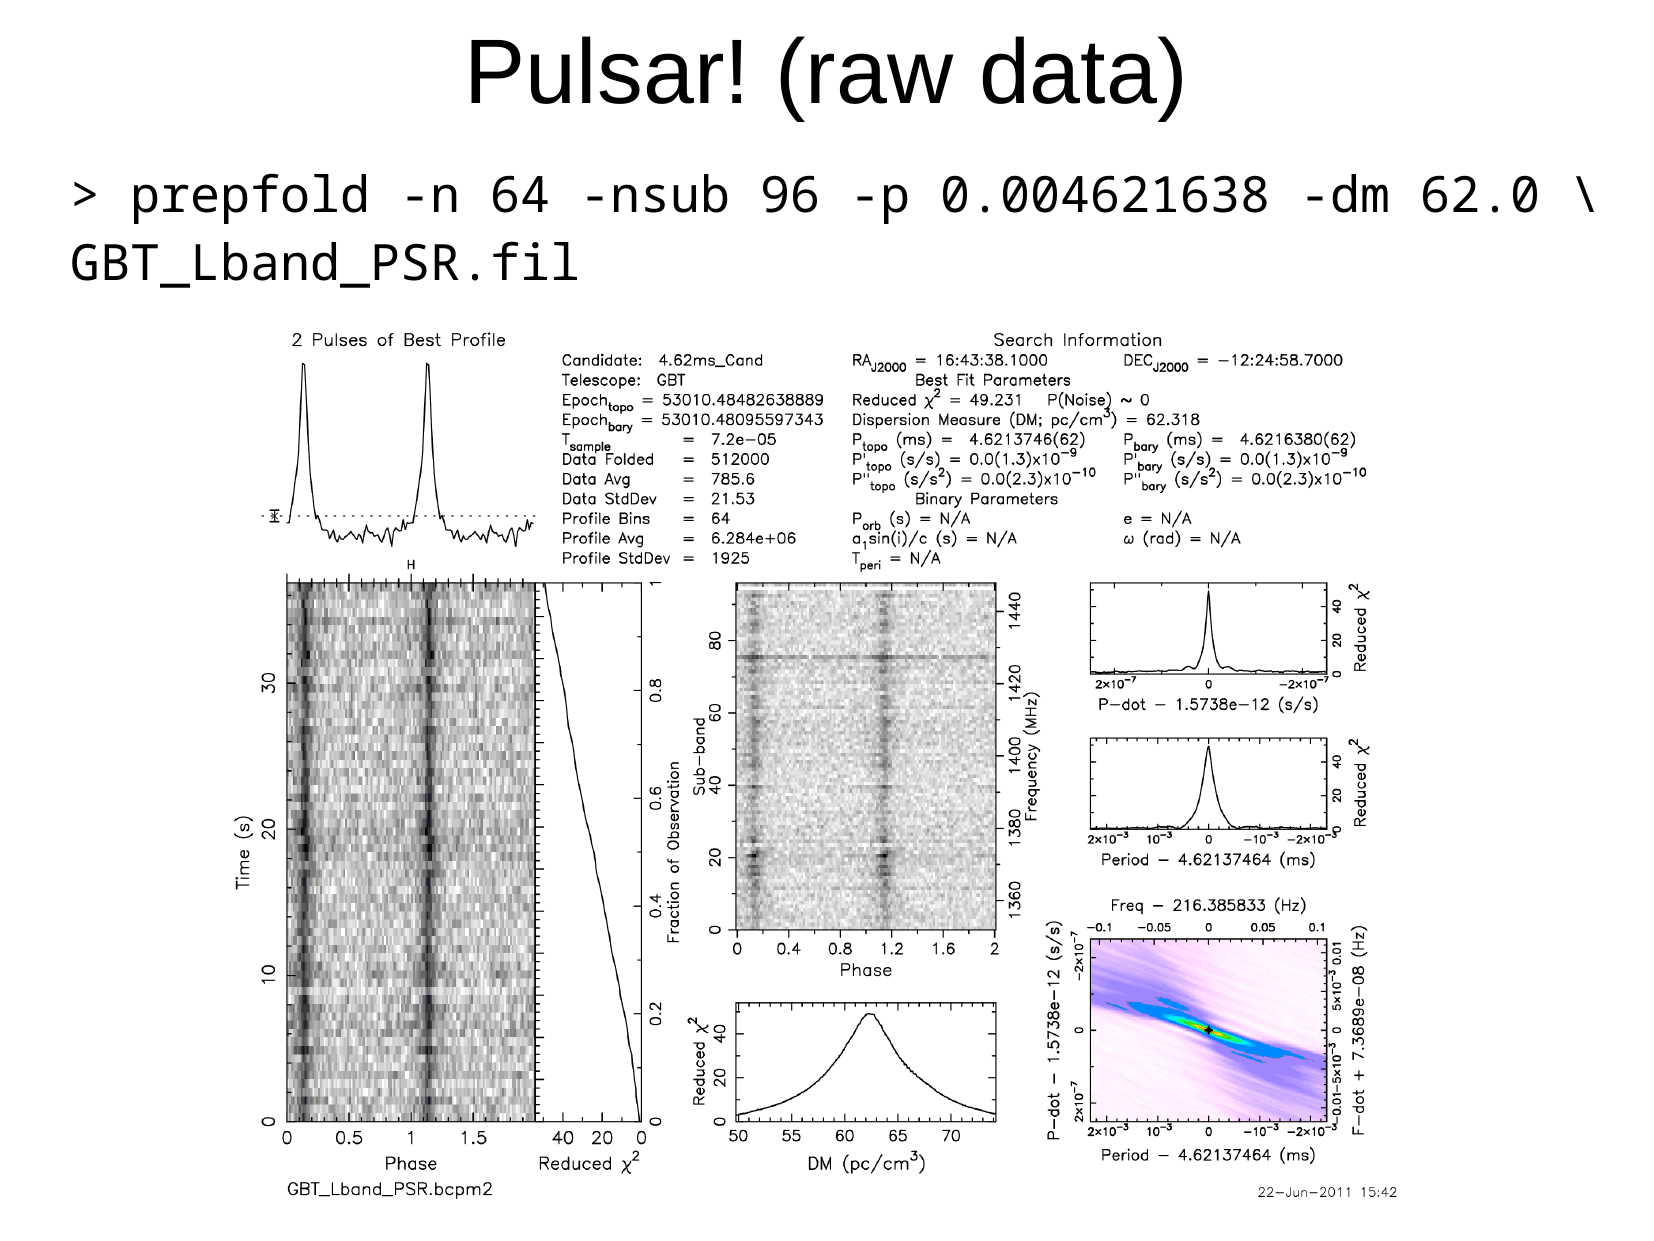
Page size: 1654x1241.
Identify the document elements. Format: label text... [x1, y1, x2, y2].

list > prepfold -n 64 -nsub 96 -p 0.004621638 -dm 62.0 \ GBT_Lband_PSR.fil [0, 150, 1645, 285]
picture [187, 285, 1455, 1230]
title Pulsar! (raw data) [82, 0, 1571, 145]
